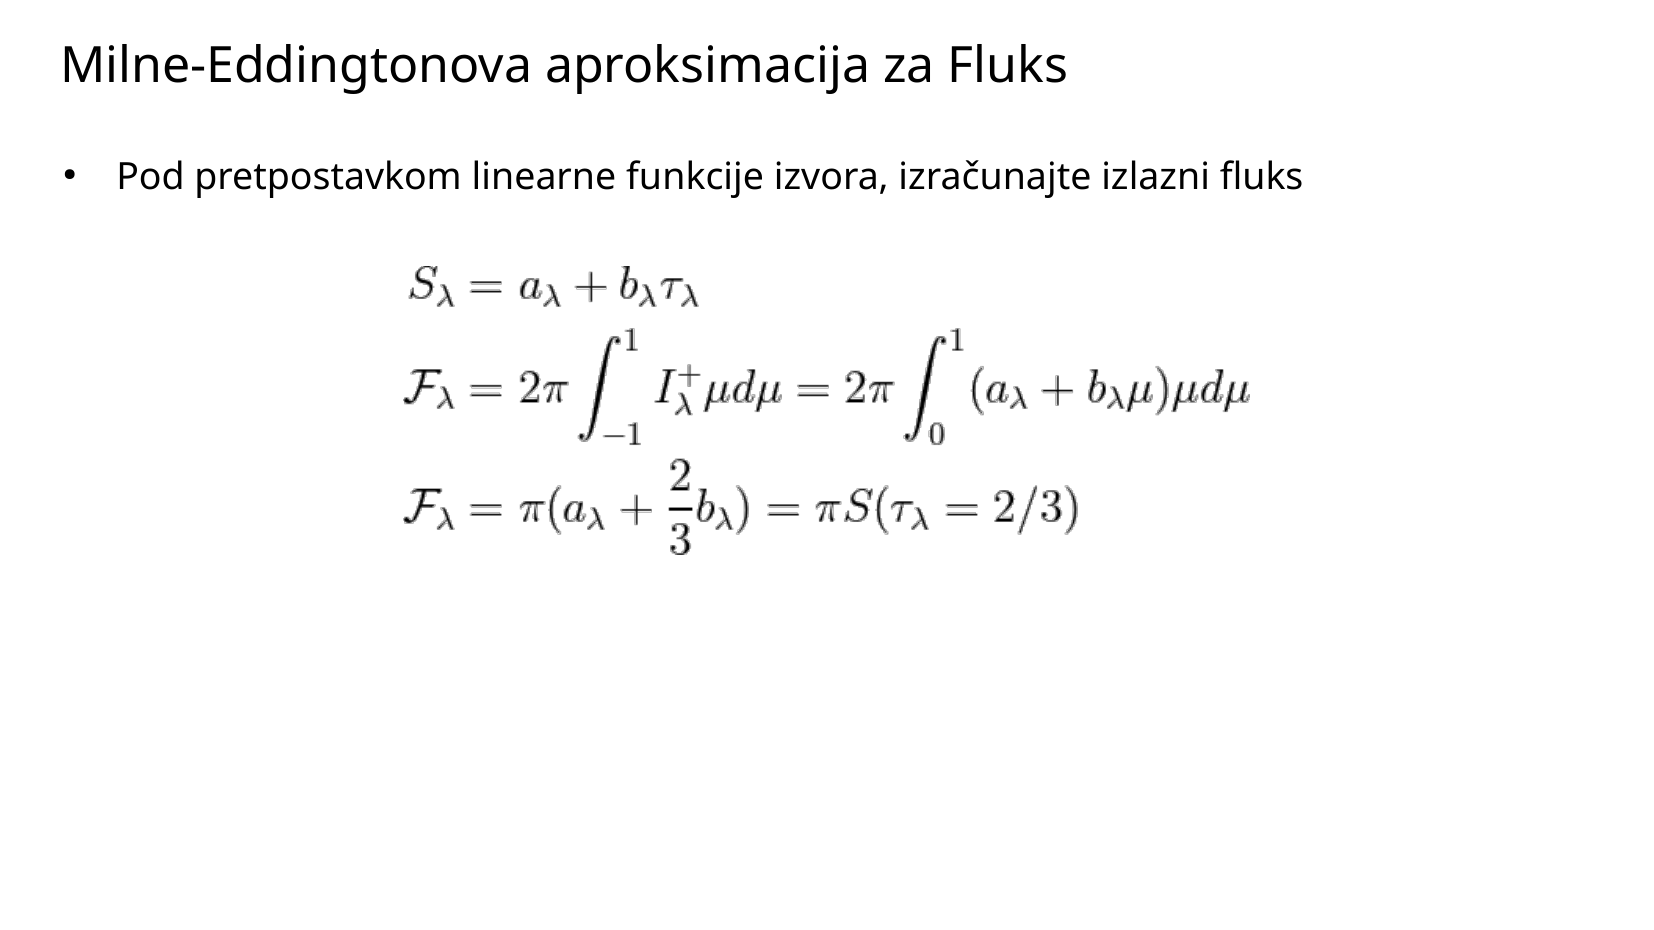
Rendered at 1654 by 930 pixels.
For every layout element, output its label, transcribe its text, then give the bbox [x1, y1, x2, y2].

list Pod pretpostavkom linearne funkcije izvora, izračunajte izlazni fluks [45, 149, 1635, 880]
title Milne-Eddingtonova aproksimacija za Fluks [59, 13, 1648, 113]
picture [403, 266, 1250, 555]
